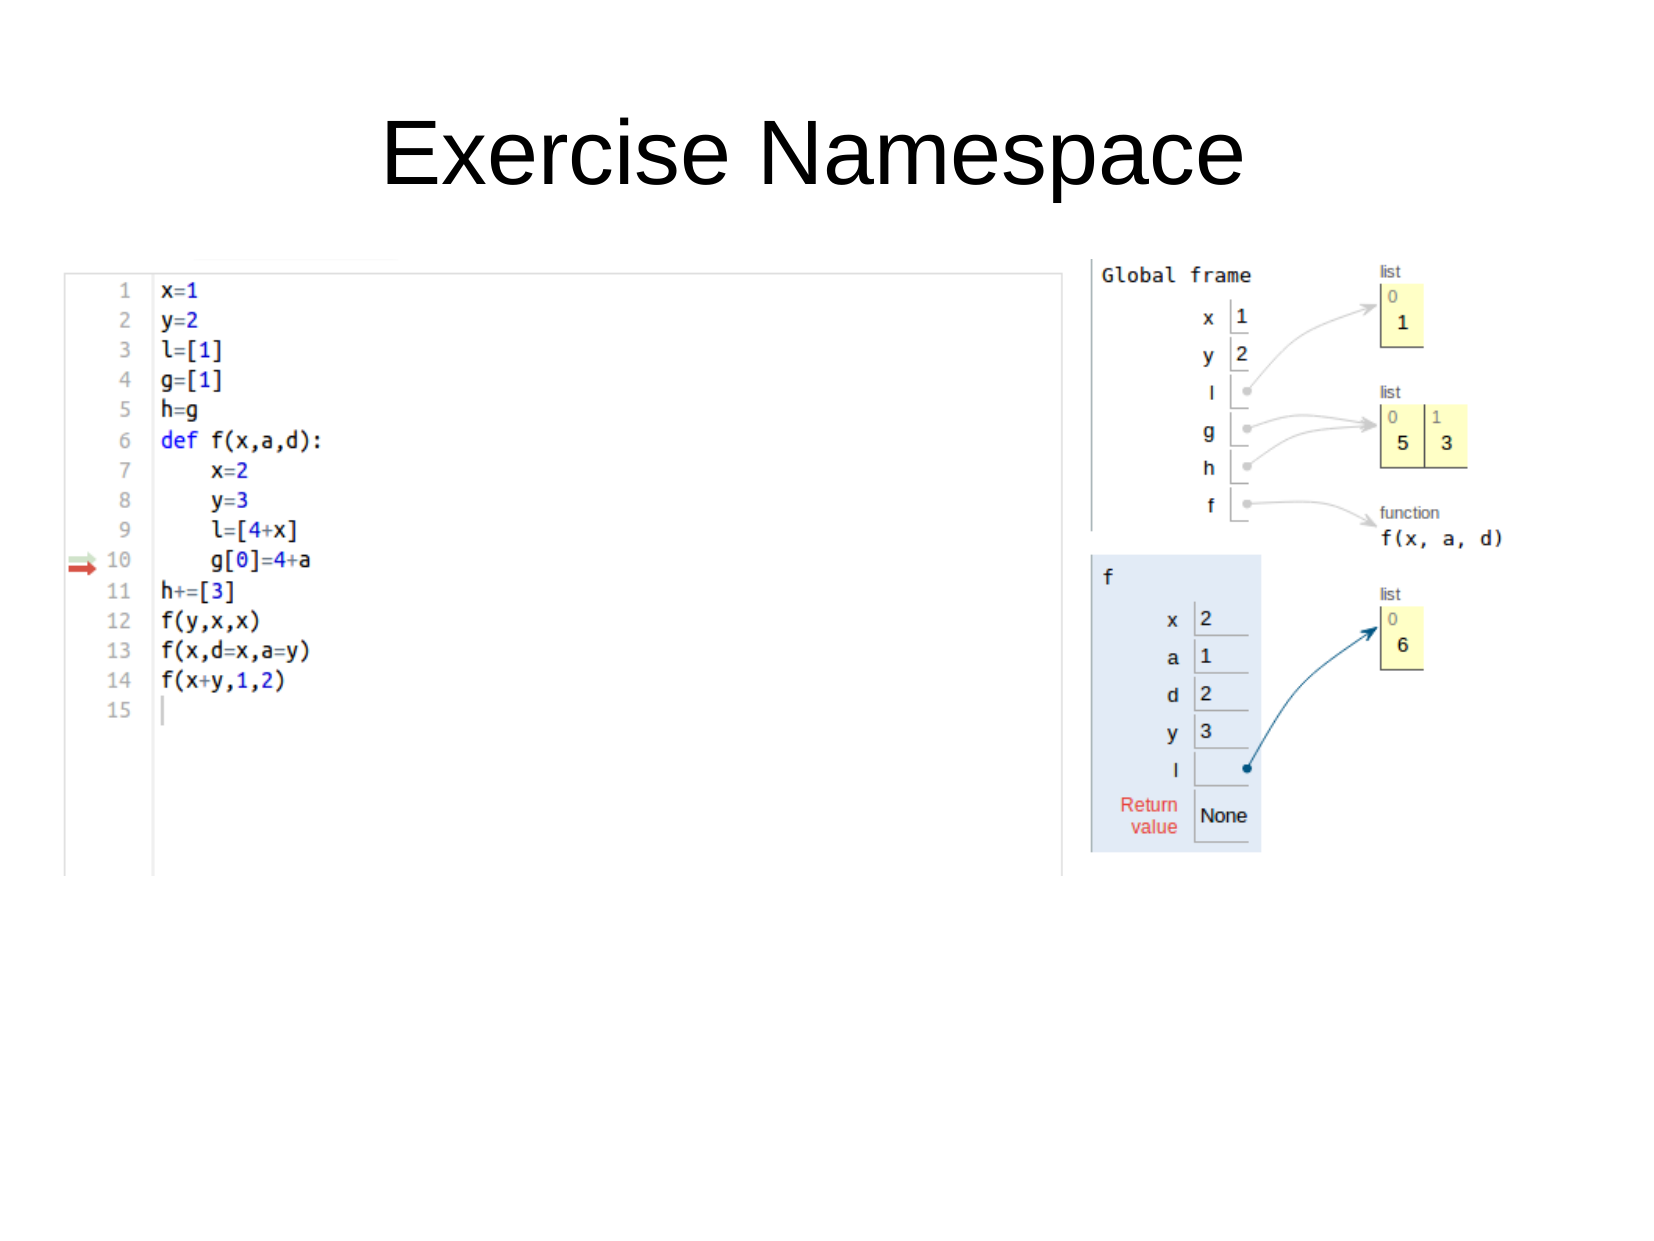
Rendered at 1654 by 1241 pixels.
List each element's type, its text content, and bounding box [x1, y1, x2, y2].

picture [47, 259, 1535, 876]
title Exercise Namespace [82, 49, 1571, 257]
